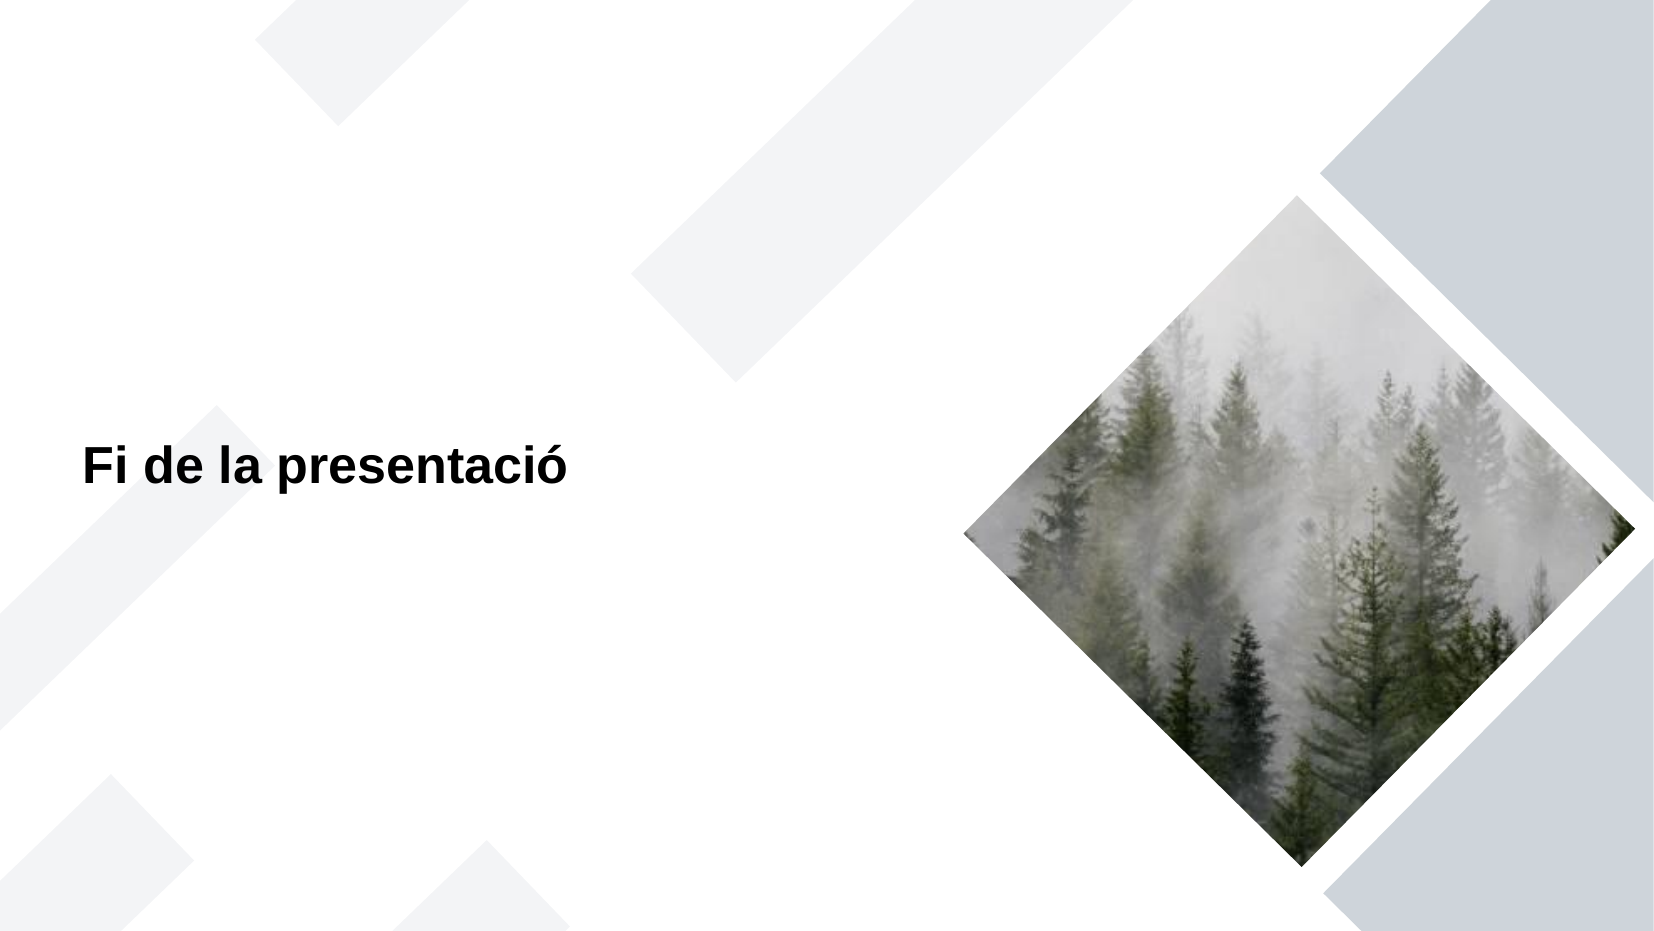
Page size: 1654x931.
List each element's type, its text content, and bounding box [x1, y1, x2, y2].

text_box [973, 465, 1636, 867]
title Fi de la presentació [82, 387, 1571, 543]
text_box [1107, 195, 1492, 387]
